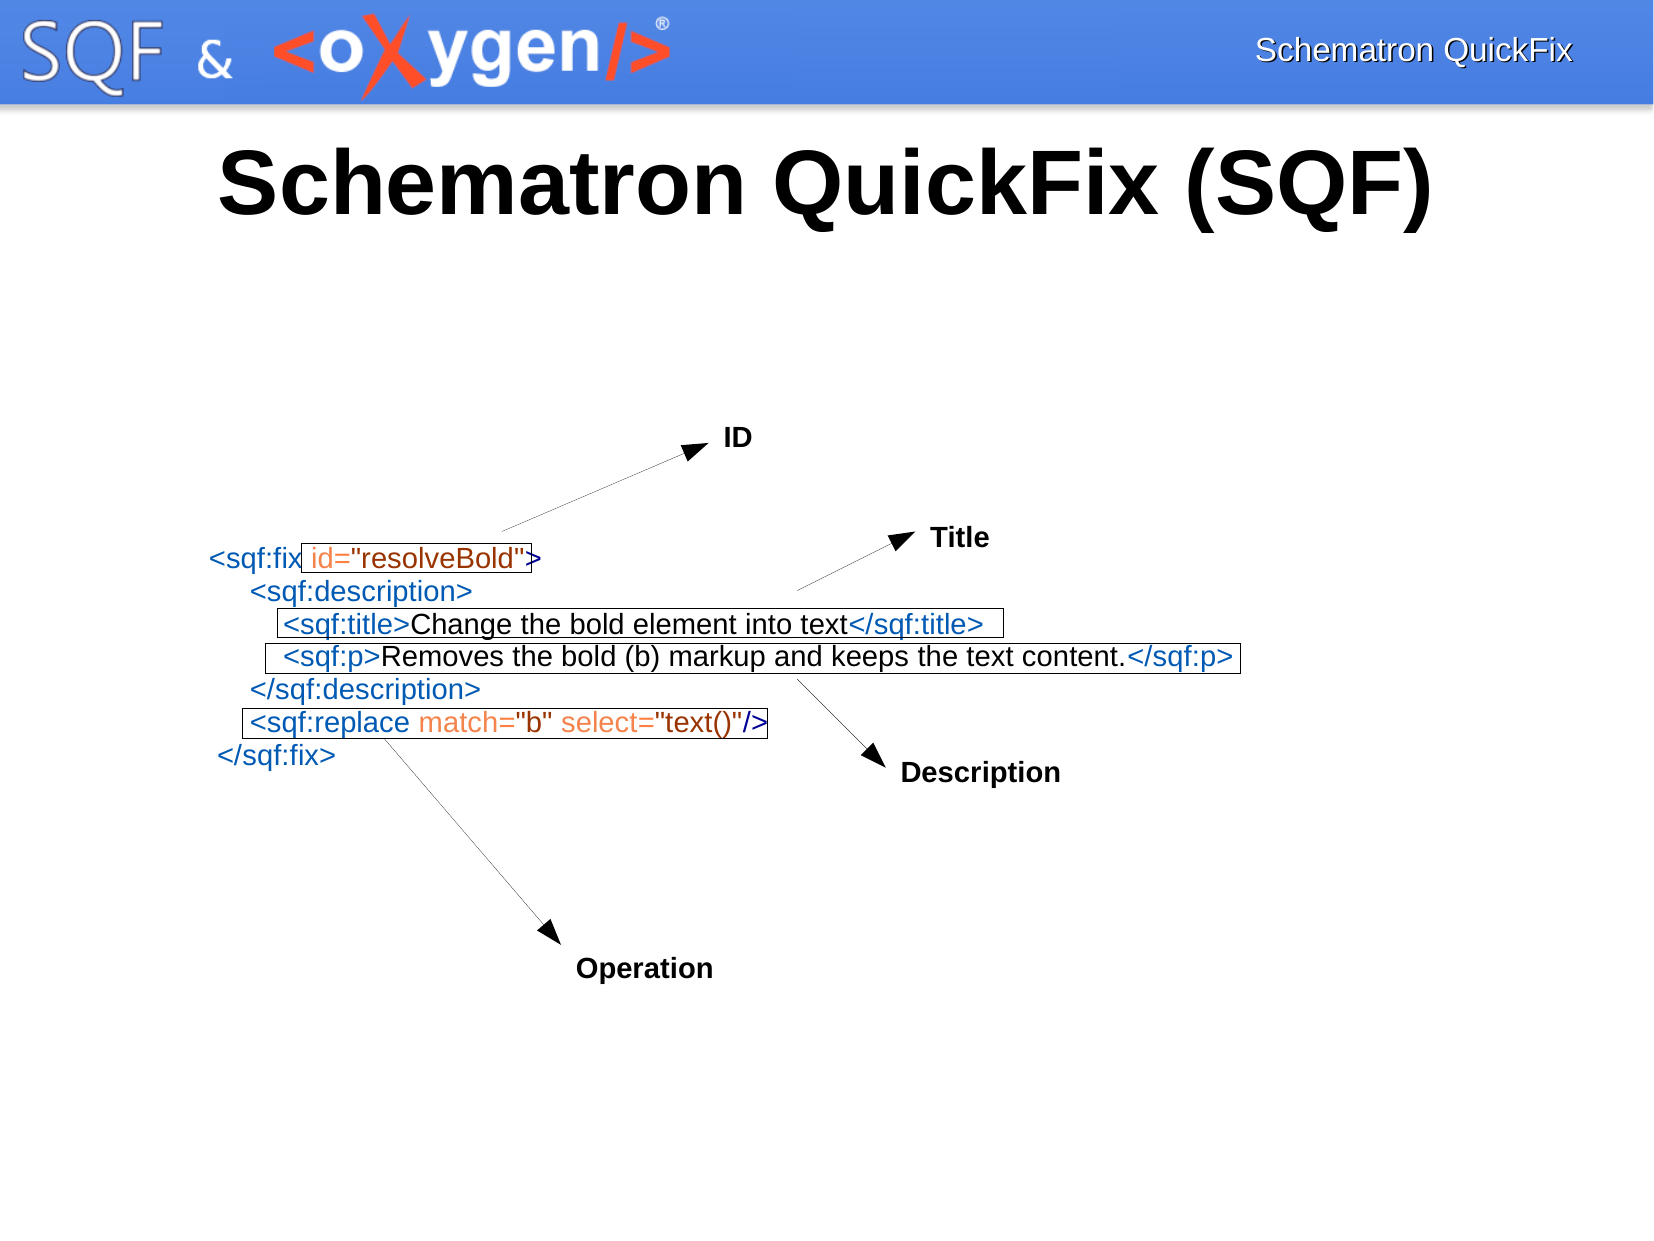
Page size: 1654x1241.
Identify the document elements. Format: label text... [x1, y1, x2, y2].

title Schematron QuickFix (SQF) [82, 78, 1571, 287]
text_box Operation [561, 944, 739, 994]
list <sqf:fix id="resolveBold"> <sqf:description> <sqf:title>Change the bold element into text</sqf:title> <sqf:p>Removes the bold (b) markup and keeps the text content.</sqf:p> </sqf:description> <sqf:replace match="b" select="text()"/> </sqf:fix> [243, 709, 767, 738]
picture [0, 0, 1654, 118]
list <sqf:fix id="resolveBold"> <sqf:description> <sqf:title>Change the bold element into text</sqf:title> <sqf:p>Removes the bold (b) markup and keeps the text content.</sqf:p> </sqf:description> <sqf:replace match="b" select="text()"/> </sqf:fix> [118, 437, 1359, 857]
text_box Description [885, 748, 1123, 798]
text_box Title [915, 513, 1152, 562]
text_box ID [708, 413, 768, 462]
